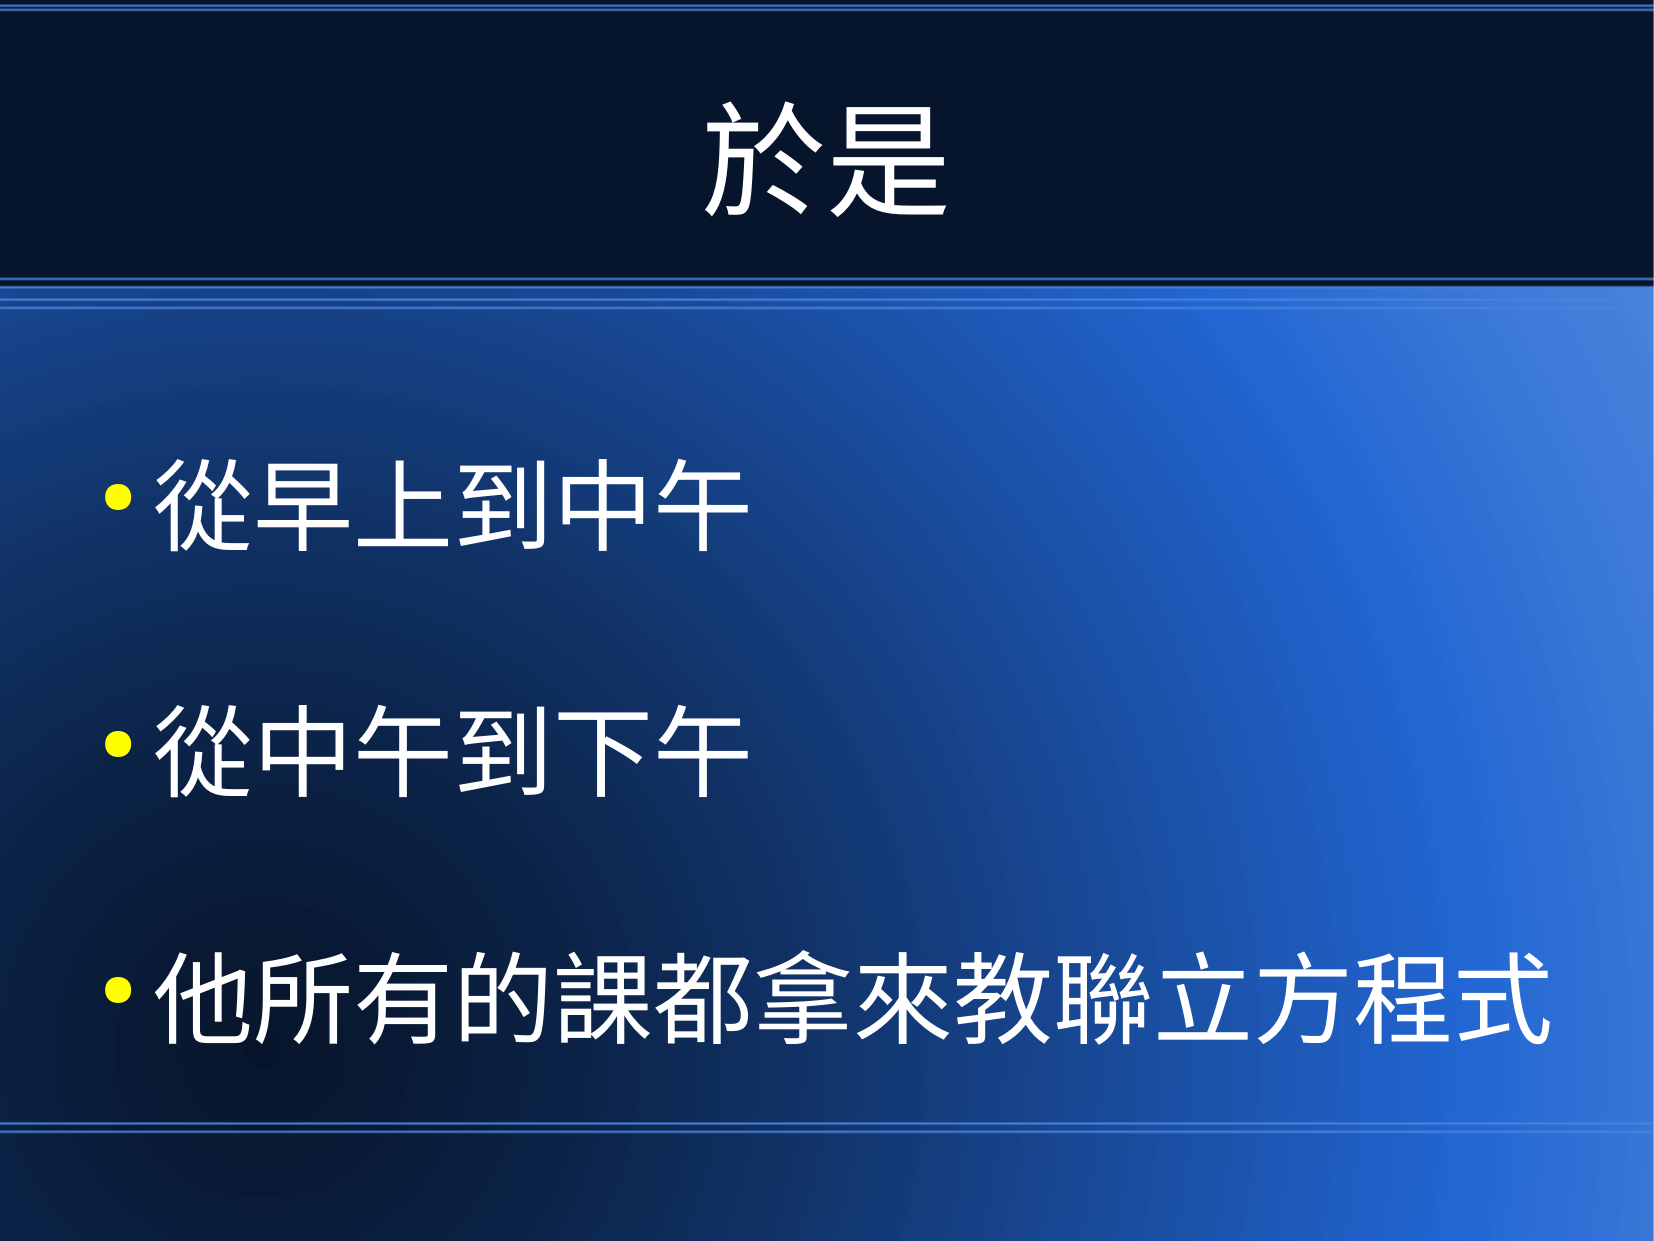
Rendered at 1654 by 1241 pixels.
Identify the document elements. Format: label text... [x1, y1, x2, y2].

list 從早上到中午 從中午到下午 他所有的課都拿來教聯立方程式 [82, 355, 1571, 1241]
picture [0, 0, 1654, 1241]
title 於是 [82, 49, 1571, 257]
